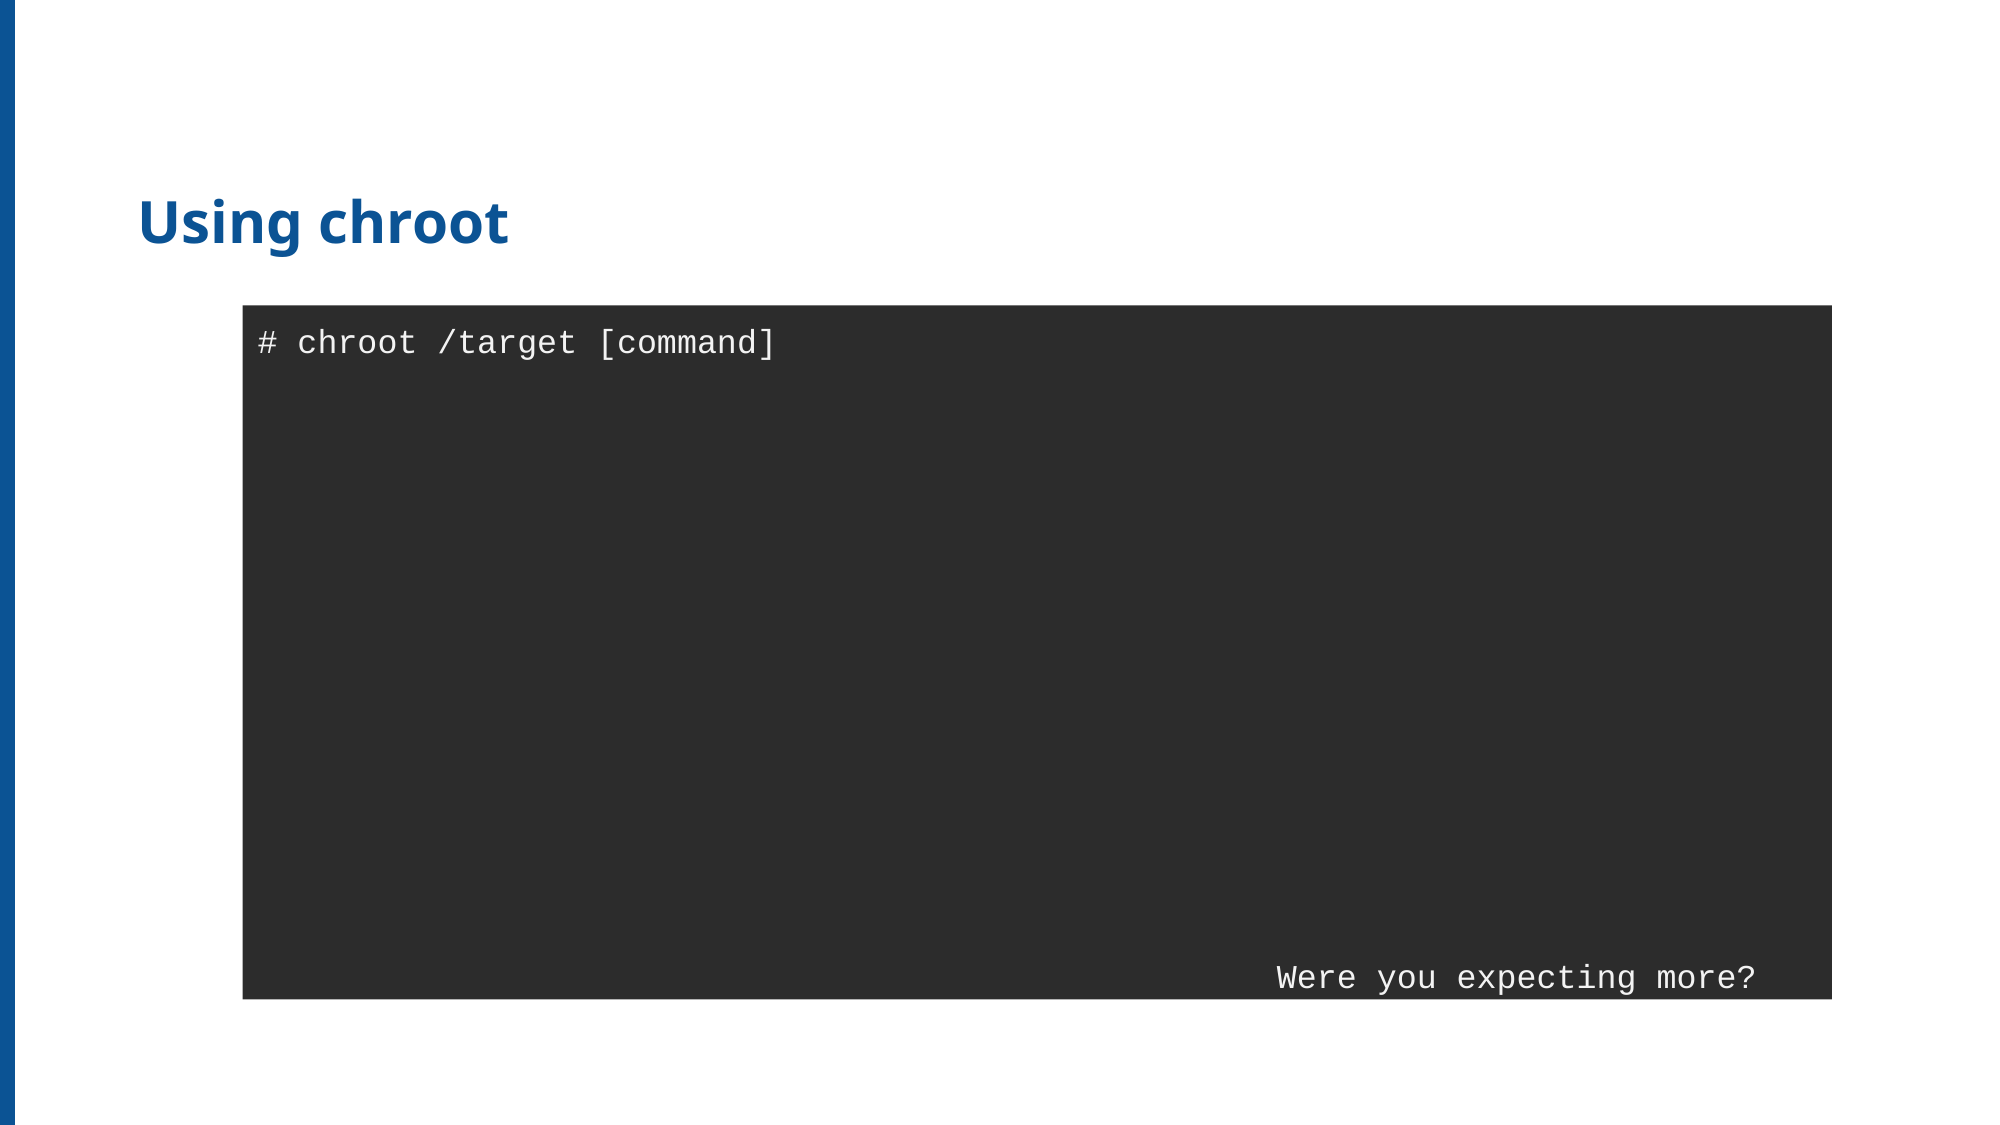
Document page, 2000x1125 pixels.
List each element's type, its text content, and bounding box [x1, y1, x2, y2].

text_box Using chroot [122, 177, 910, 264]
text_box # chroot /target [command] Were you expecting more? [242, 305, 1832, 1000]
